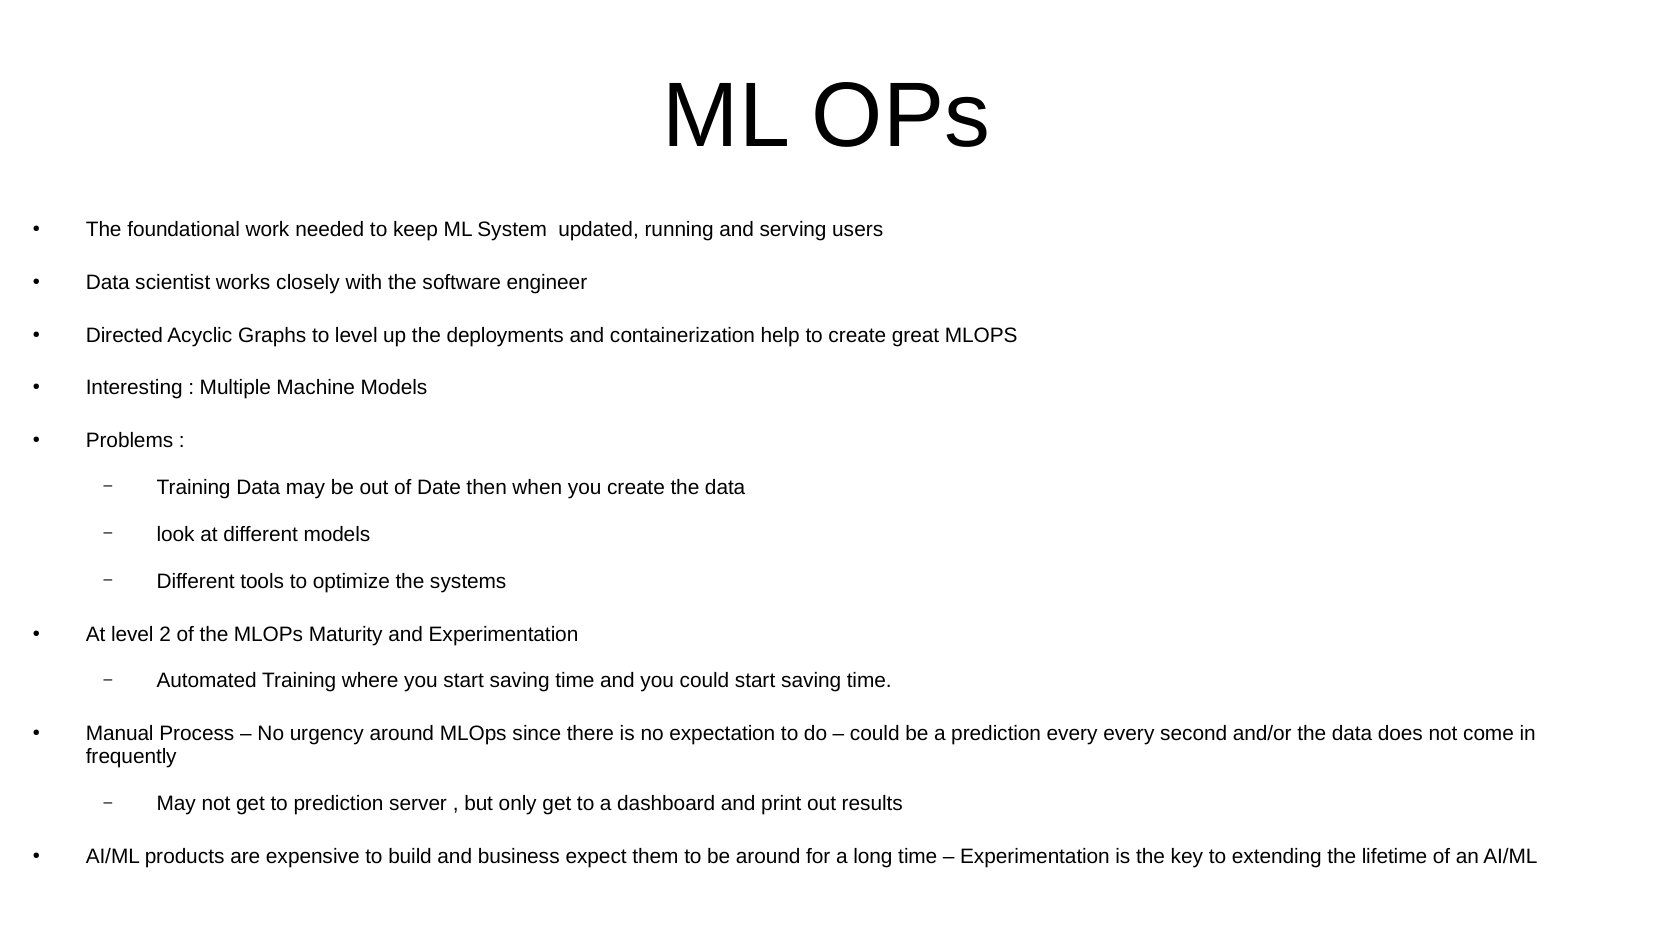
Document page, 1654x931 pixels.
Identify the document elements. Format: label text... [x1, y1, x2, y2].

title ML OPs [82, 37, 1571, 193]
list The foundational work needed to keep ML System updated, running and serving users Data scientist works closely with the software engineer Directed Acyclic Graphs to level up the deployments and containerization help to create great MLOPS Interesting : Multiple Machine Models Problems : Training Data may be out of Date then when you create the data look at different models Different tools to optimize the systems At level 2 of the MLOPs Maturity and Experimentation Automated Training where you start saving time and you could start saving time. Manual Process – No urgency around MLOps since there is no expectation to do – could be a prediction every every second and/or the data does not come in frequently May not get to prediction server , but only get to a dashboard and print out results AI/ML products are expensive to build and business expect them to be around for a long time – Experimentation is the key to extending the lifetime of an AI/ML [15, 217, 1571, 901]
